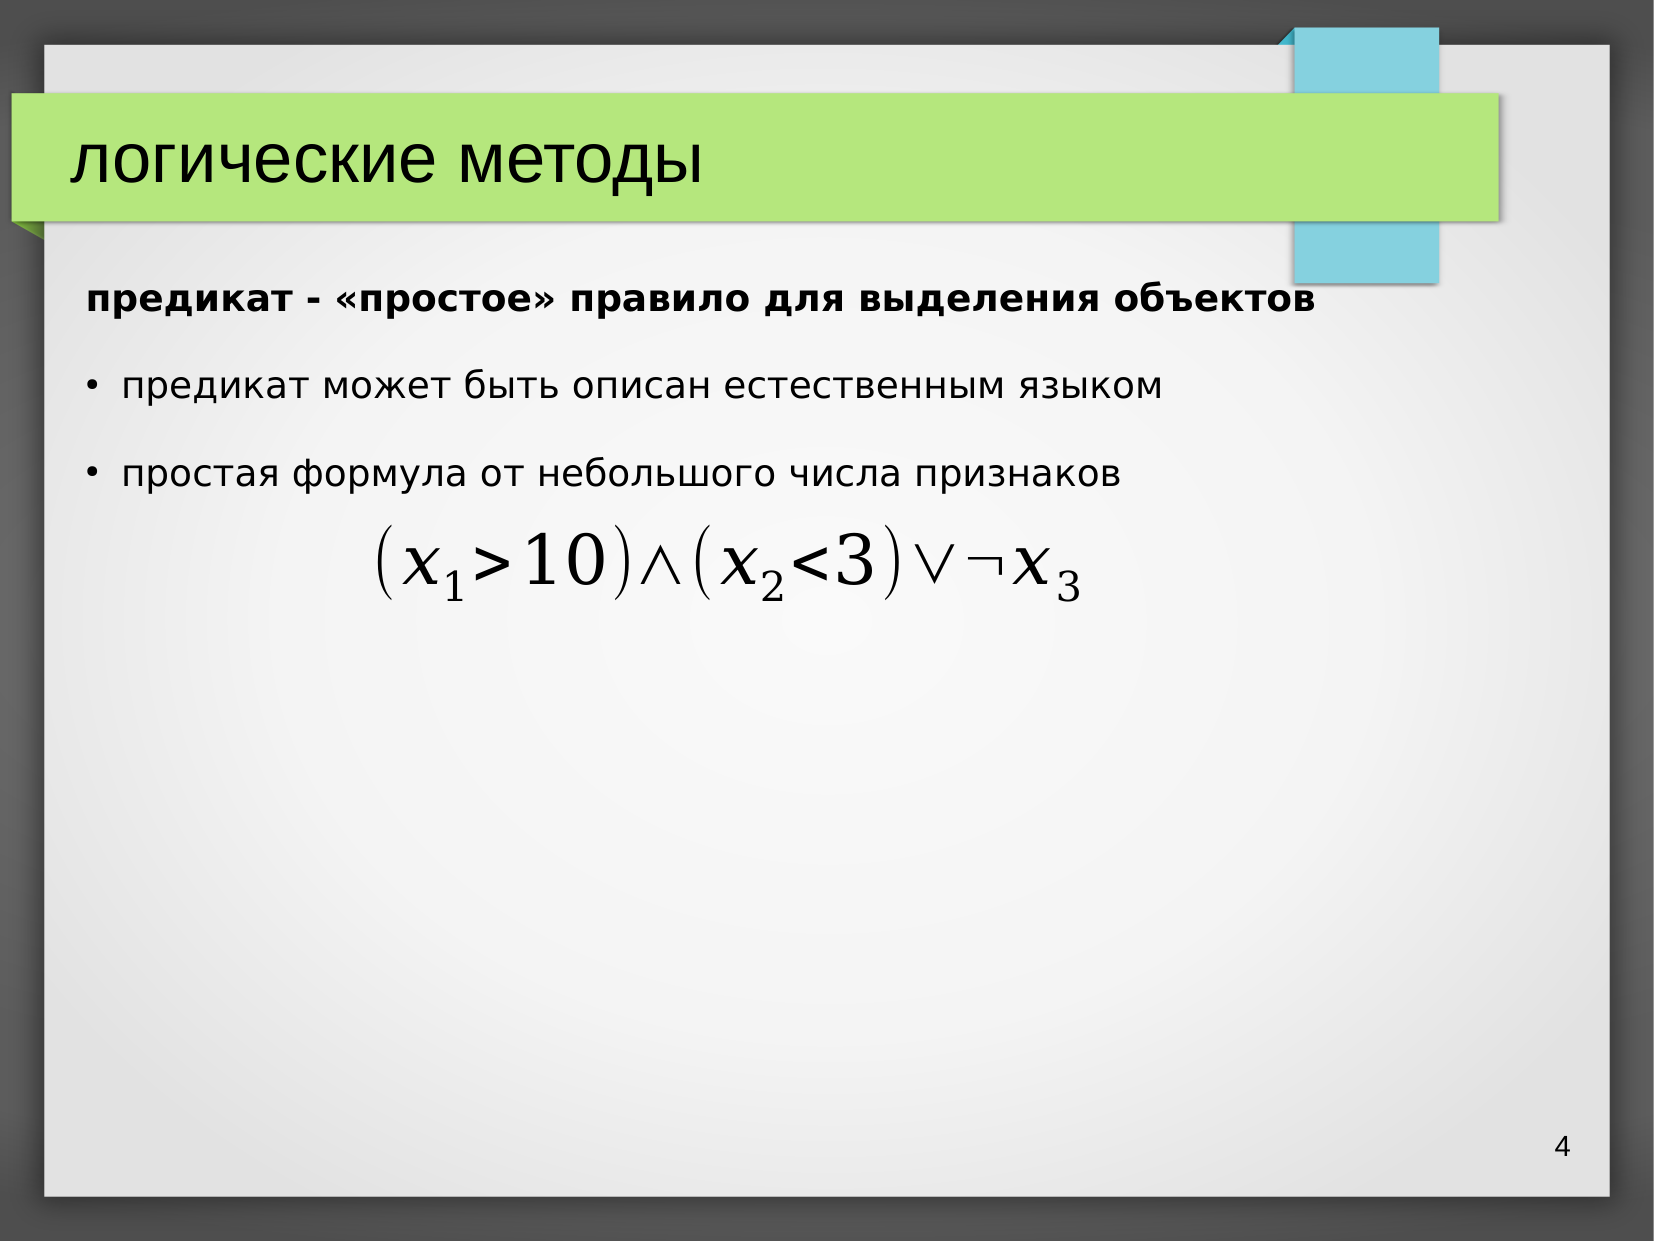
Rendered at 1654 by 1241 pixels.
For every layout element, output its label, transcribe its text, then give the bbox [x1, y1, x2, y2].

title логические методы [70, 118, 1205, 199]
picture [0, 0, 1654, 1241]
chart [354, 519, 1099, 612]
text_box предикат - «простое» правило для выделения объектов предикат может быть описан естественным языком простая формула от небольшого числа признаков [70, 269, 1595, 825]
